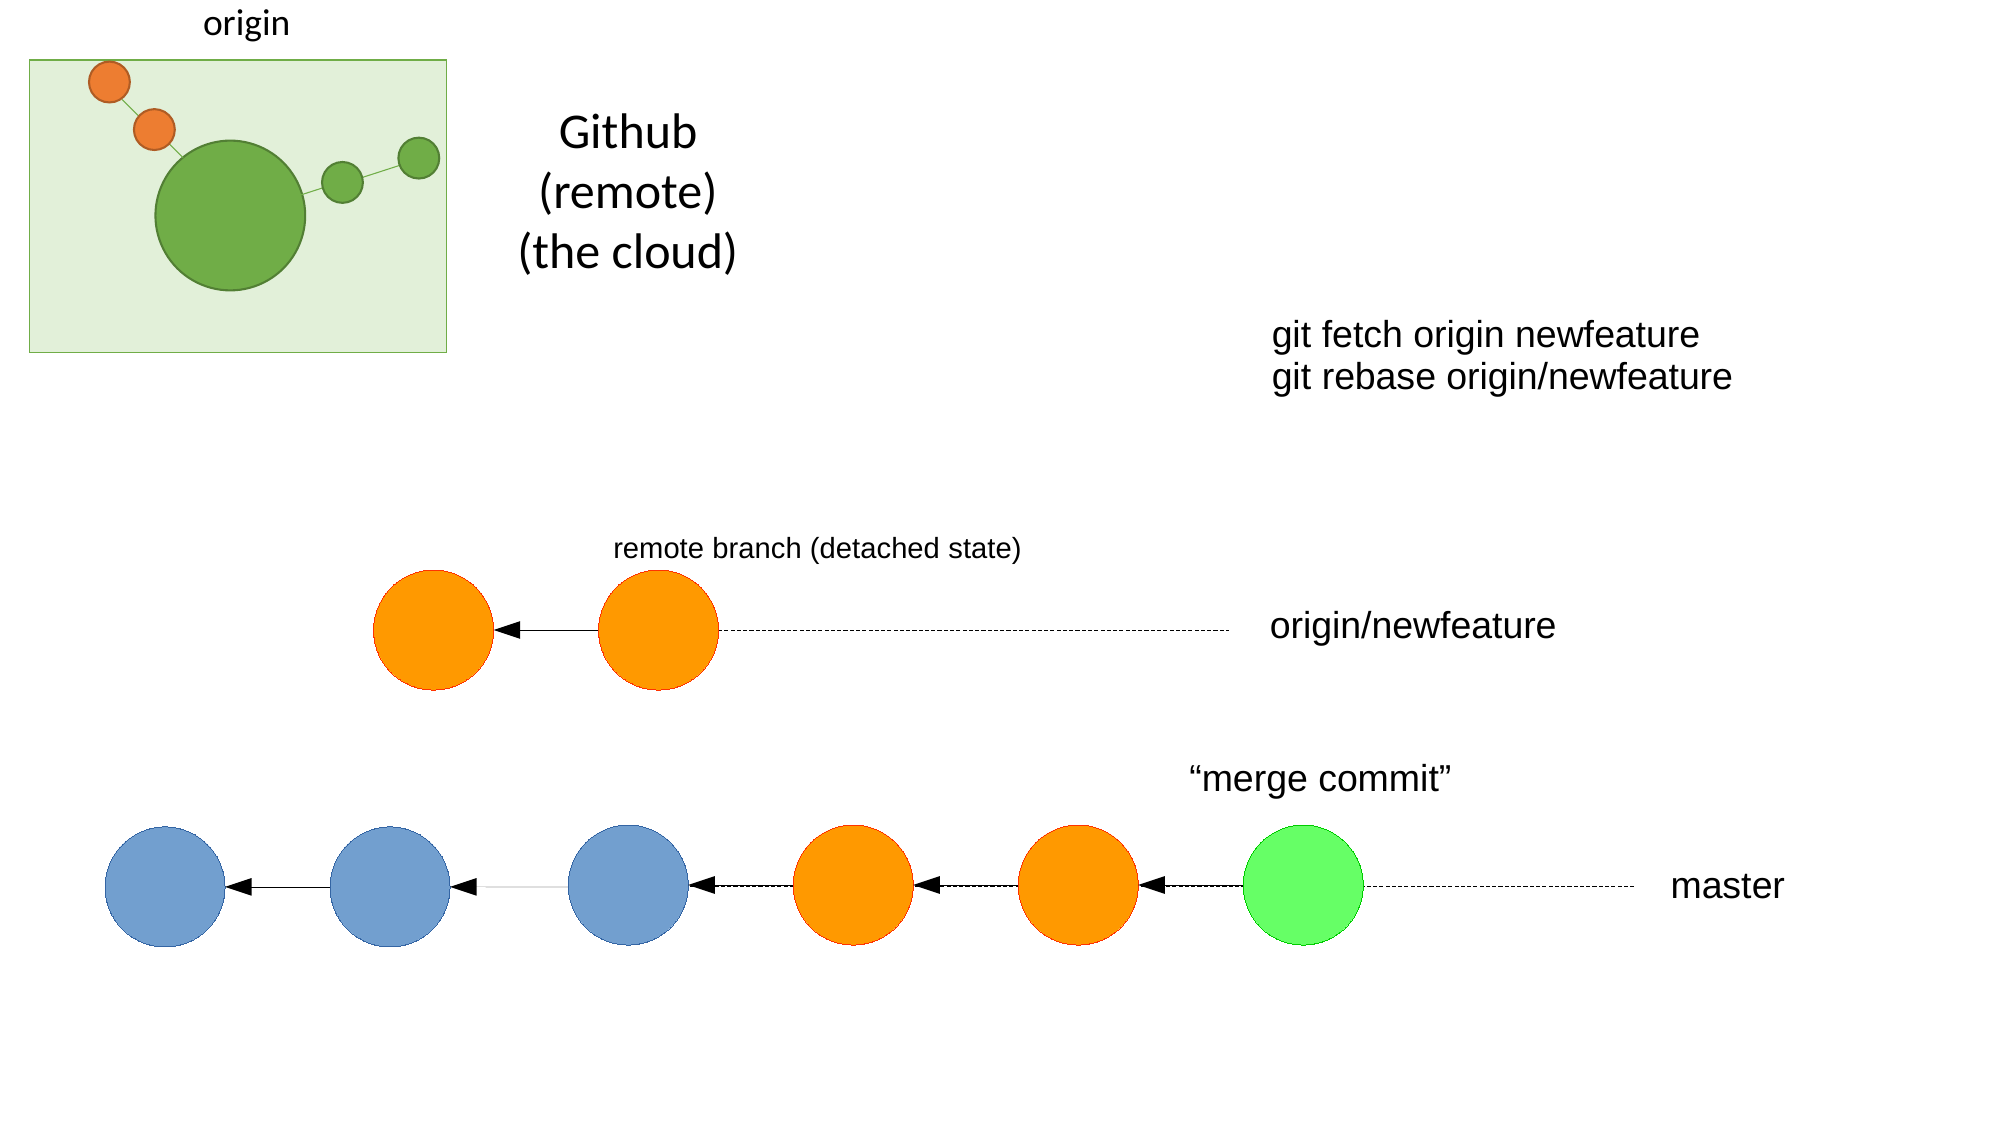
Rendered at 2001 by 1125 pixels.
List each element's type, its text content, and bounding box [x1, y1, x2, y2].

text_box remote branch (detached state) [598, 525, 1038, 573]
text_box origin [178, 0, 316, 59]
text_box origin/newfeature [1255, 597, 1572, 655]
text_box git fetch origin newfeature git rebase origin/newfeature [1257, 306, 1749, 405]
text_box [1243, 825, 1364, 946]
text_box [105, 826, 226, 947]
text_box Github (remote) (the cloud) [403, 91, 853, 286]
text_box [598, 573, 719, 691]
text_box master [1655, 856, 1801, 914]
text_box [793, 825, 914, 946]
text_box [330, 826, 451, 947]
text_box [29, 60, 447, 353]
text_box [1018, 825, 1139, 946]
text_box [373, 570, 494, 691]
text_box [568, 825, 689, 946]
text_box “merge commit” [1174, 750, 1467, 807]
